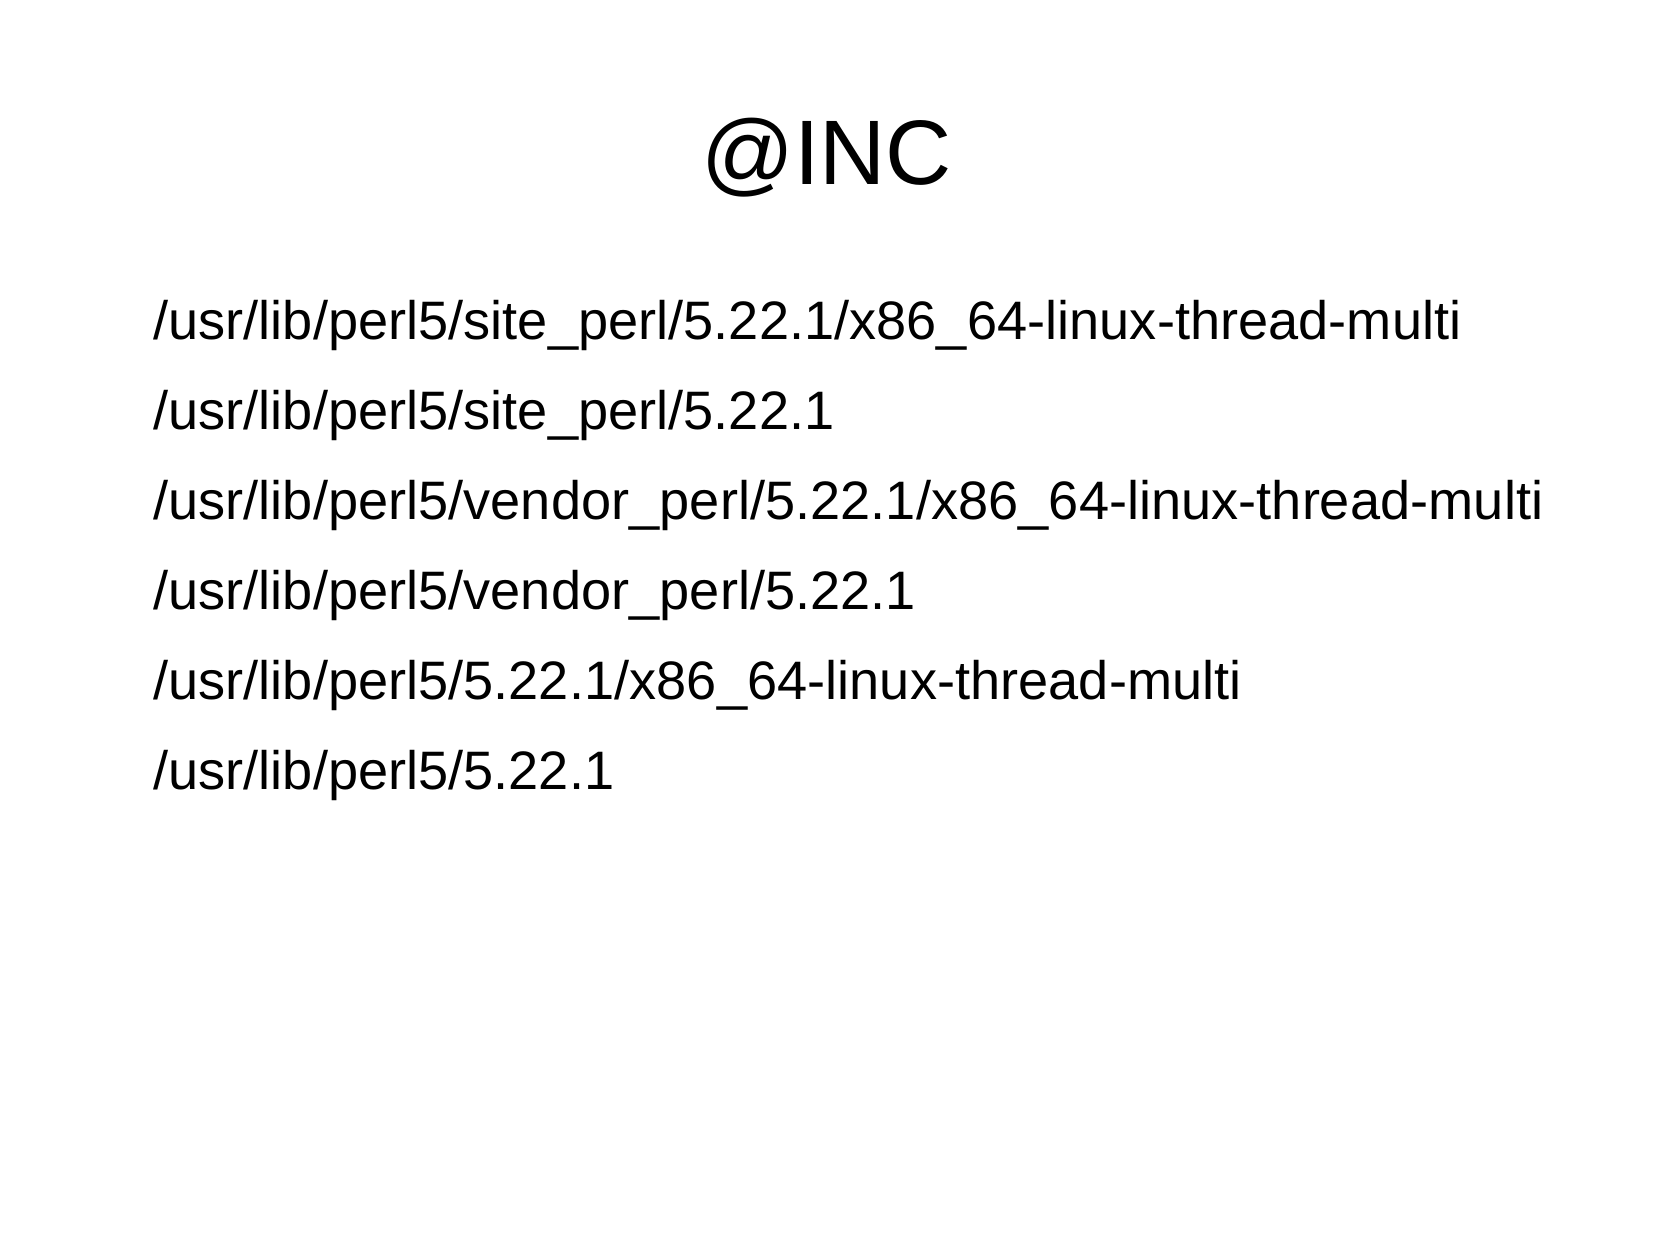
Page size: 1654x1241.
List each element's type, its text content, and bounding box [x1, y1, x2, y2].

list /usr/lib/perl5/site_perl/5.22.1/x86_64-linux-thread-multi /usr/lib/perl5/site_perl/5.22.1 /usr/lib/perl5/vendor_perl/5.22.1/x86_64-linux-thread-multi /usr/lib/perl5/vendor_perl/5.22.1 /usr/lib/perl5/5.22.1/x86_64-linux-thread-multi /usr/lib/perl5/5.22.1 [82, 290, 1571, 1010]
title @INC [82, 49, 1571, 257]
